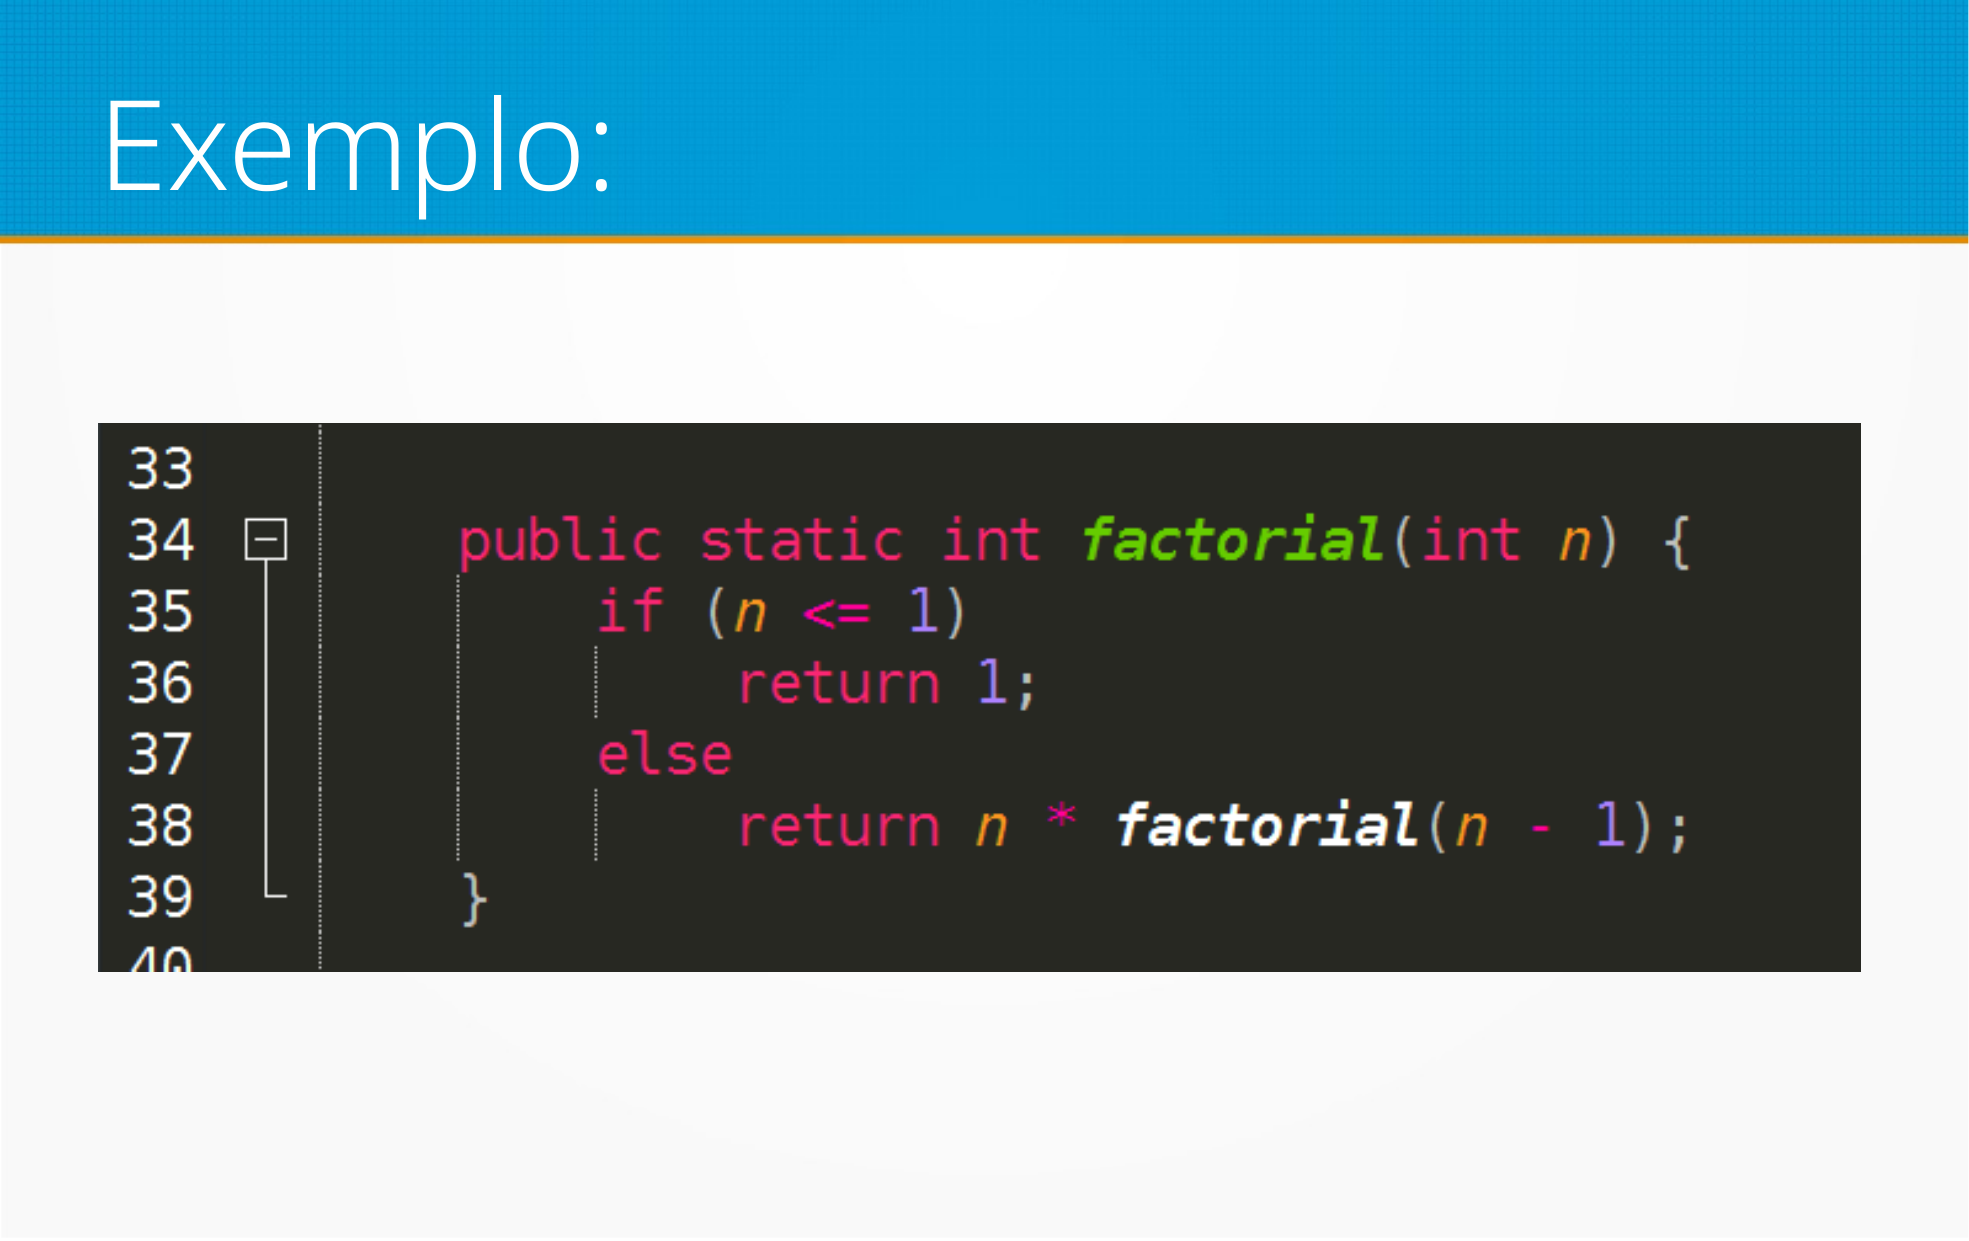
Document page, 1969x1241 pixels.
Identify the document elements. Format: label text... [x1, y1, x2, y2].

title Exemplo: [98, 19, 1870, 227]
picture [0, 233, 1969, 1241]
